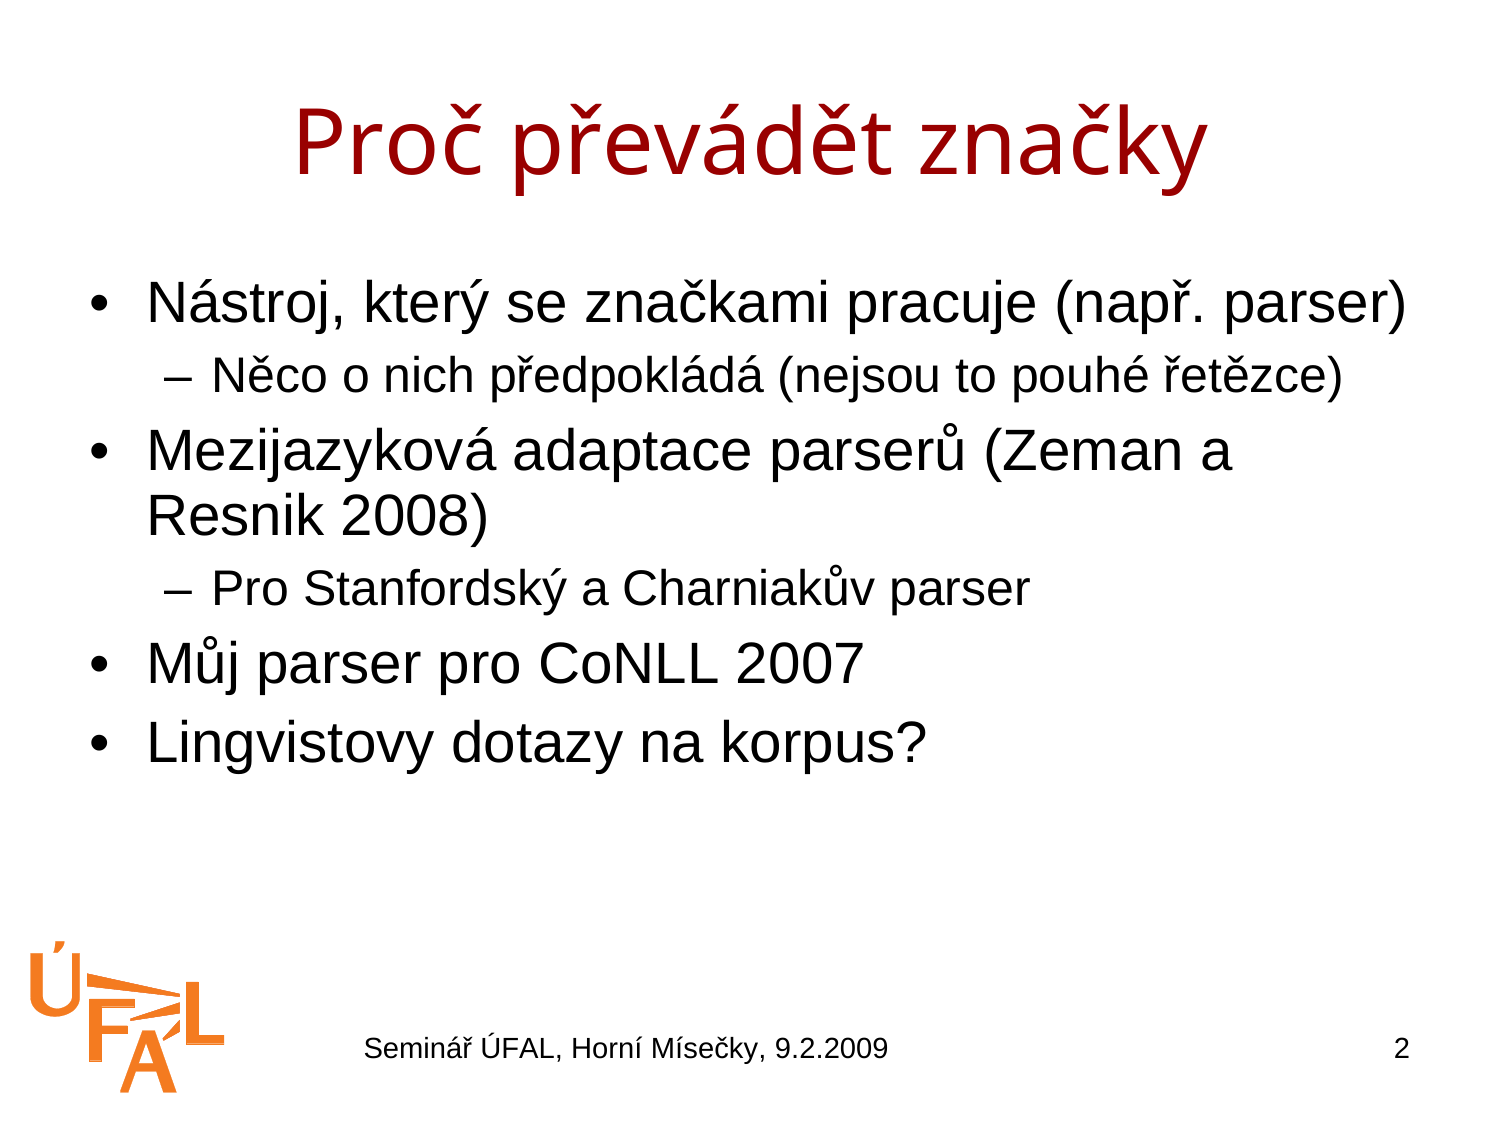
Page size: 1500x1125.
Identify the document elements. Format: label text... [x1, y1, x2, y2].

title Proč převádět značky [75, 45, 1426, 233]
list Nástroj, který se značkami pracuje (např. parser) Něco o nich předpokládá (nejsou to pouhé řetězce) Mezijazyková adaptace parserů (Zeman a Resnik 2008) Pro Stanfordský a Charniakův parser Můj parser pro CoNLL 2007 Lingvistovy dotazy na korpus? [75, 262, 1426, 1006]
